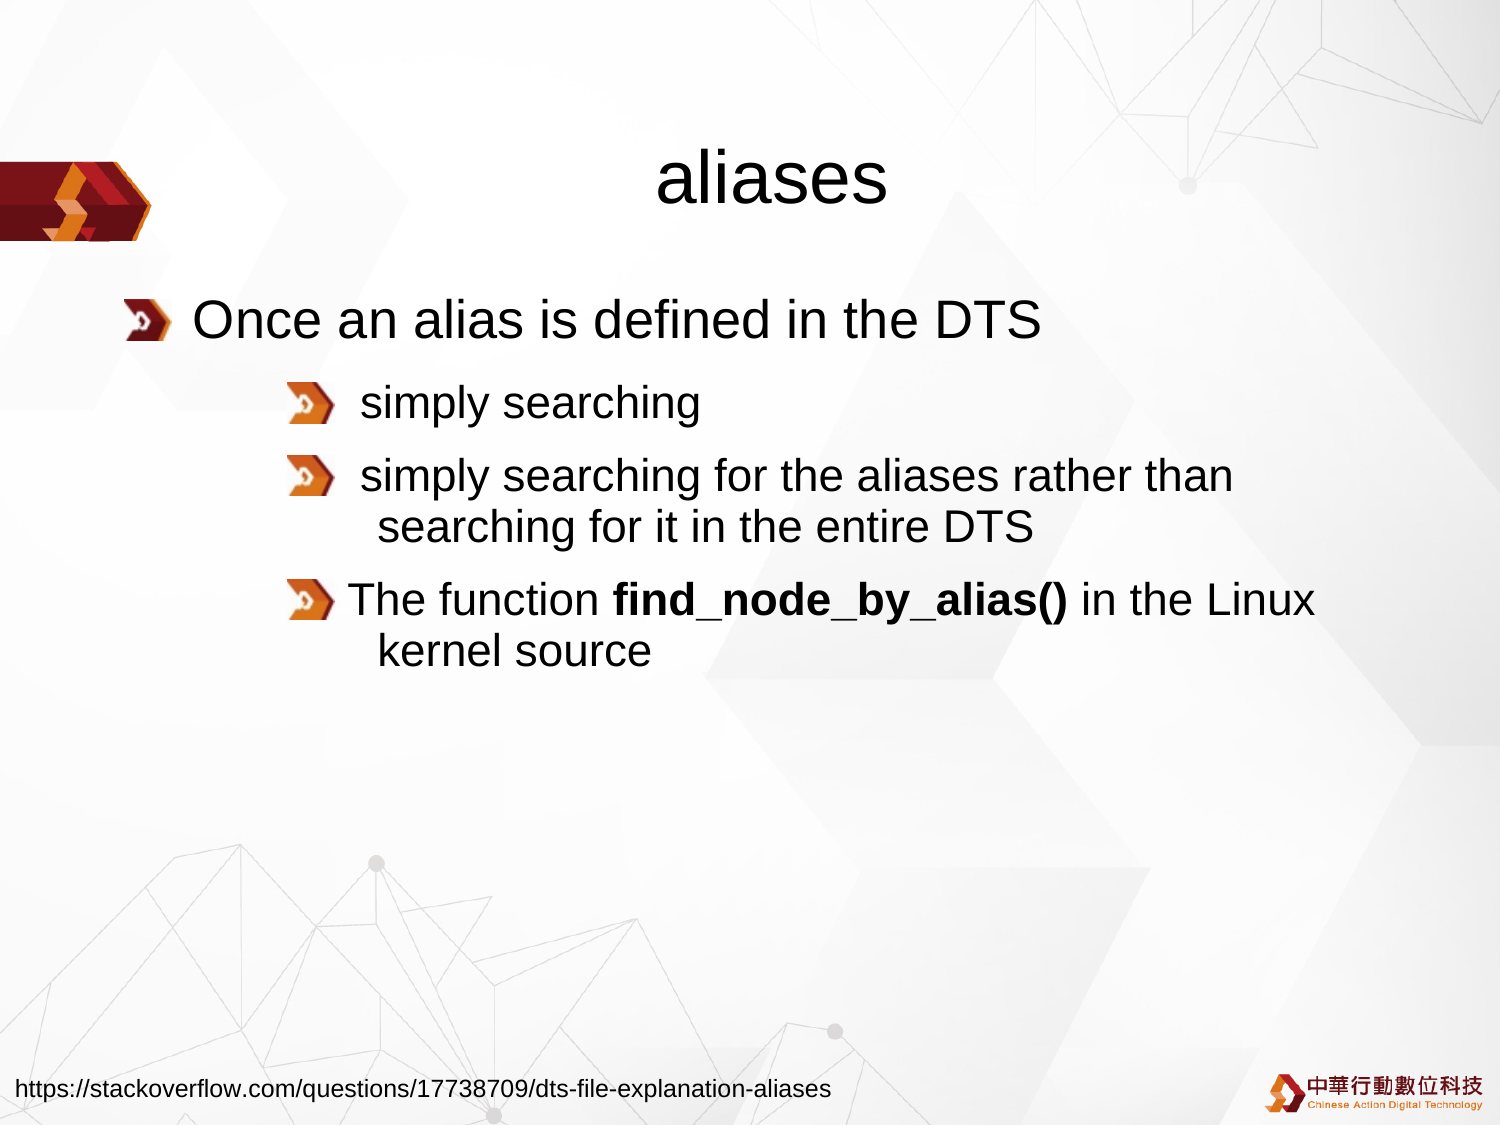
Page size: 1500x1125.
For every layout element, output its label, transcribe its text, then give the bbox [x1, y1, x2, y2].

list Once an alias is defined in the DTS simply searching simply searching for the aliases rather than searching for it in the entire DTS The function find_node_by_alias() in the Linux kernel source [107, 290, 1425, 943]
text_box https://stackoverflow.com/questions/17738709/dts-file-explanation-aliases [0, 1065, 886, 1125]
title aliases [107, 101, 1367, 255]
picture [0, 0, 1500, 1125]
